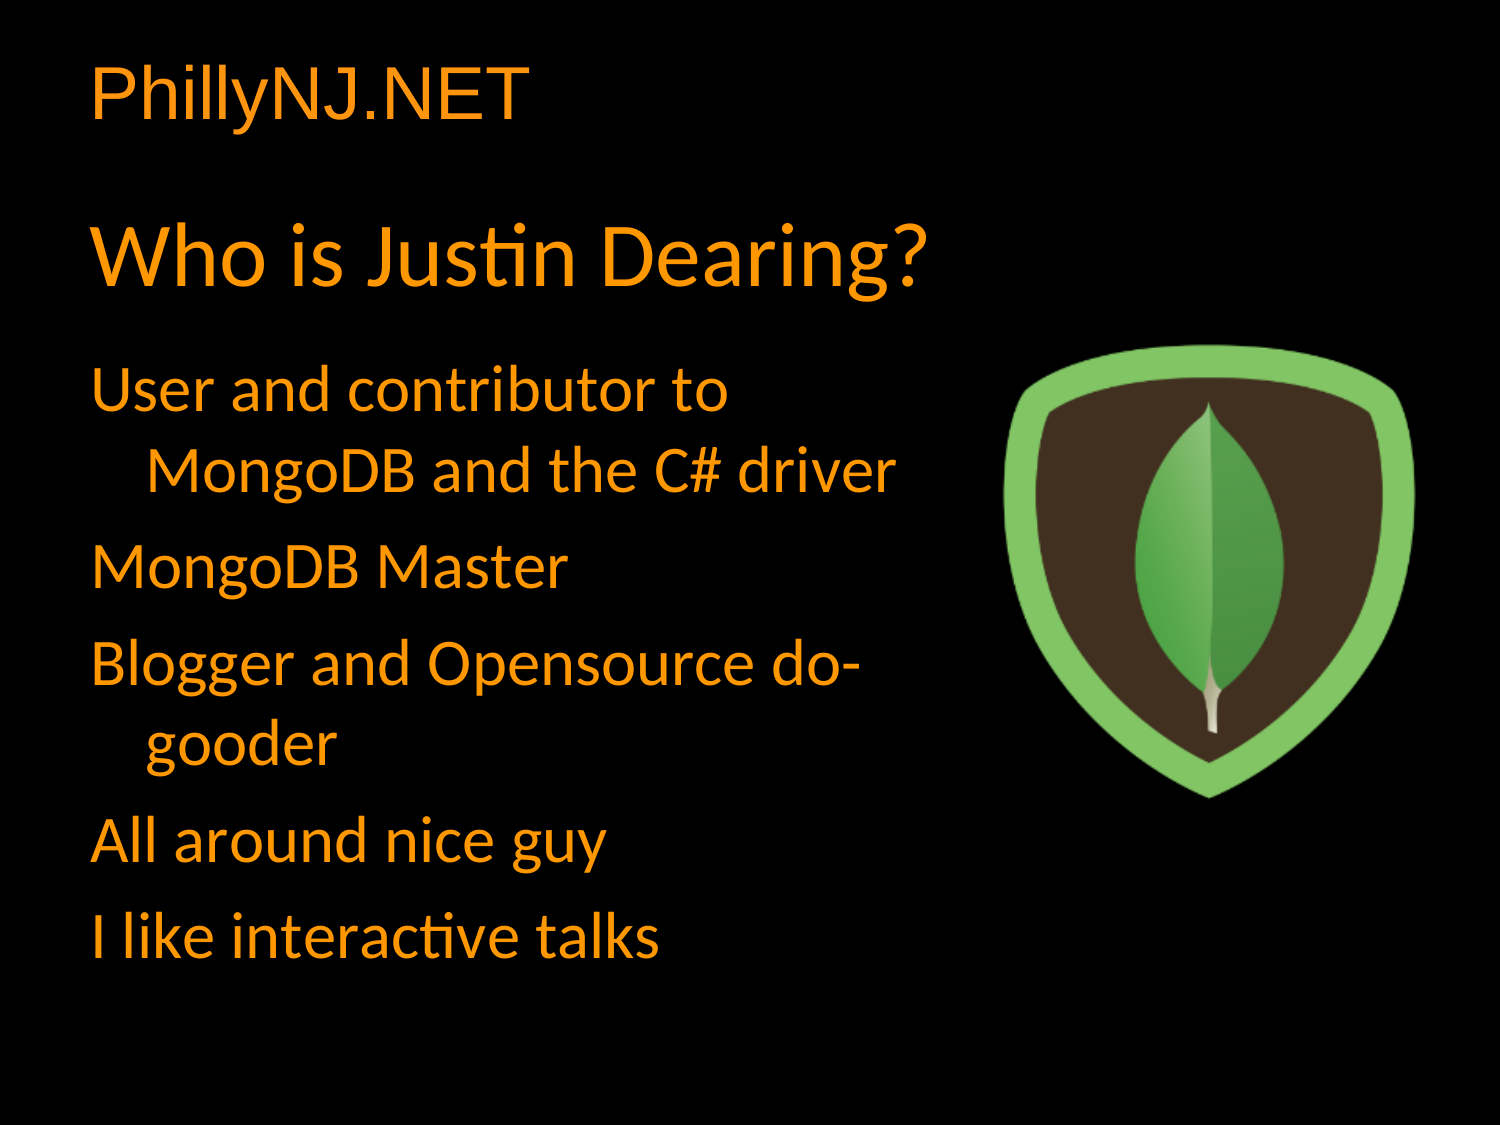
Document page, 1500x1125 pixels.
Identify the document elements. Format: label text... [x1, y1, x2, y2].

picture [975, 337, 1444, 807]
title Who is Justin Dearing? [75, 124, 1426, 337]
list User and contributor to MongoDB and the C# driver MongoDB Master Blogger and Opensource do-gooder All around nice guy I like interactive talks [74, 337, 976, 1088]
